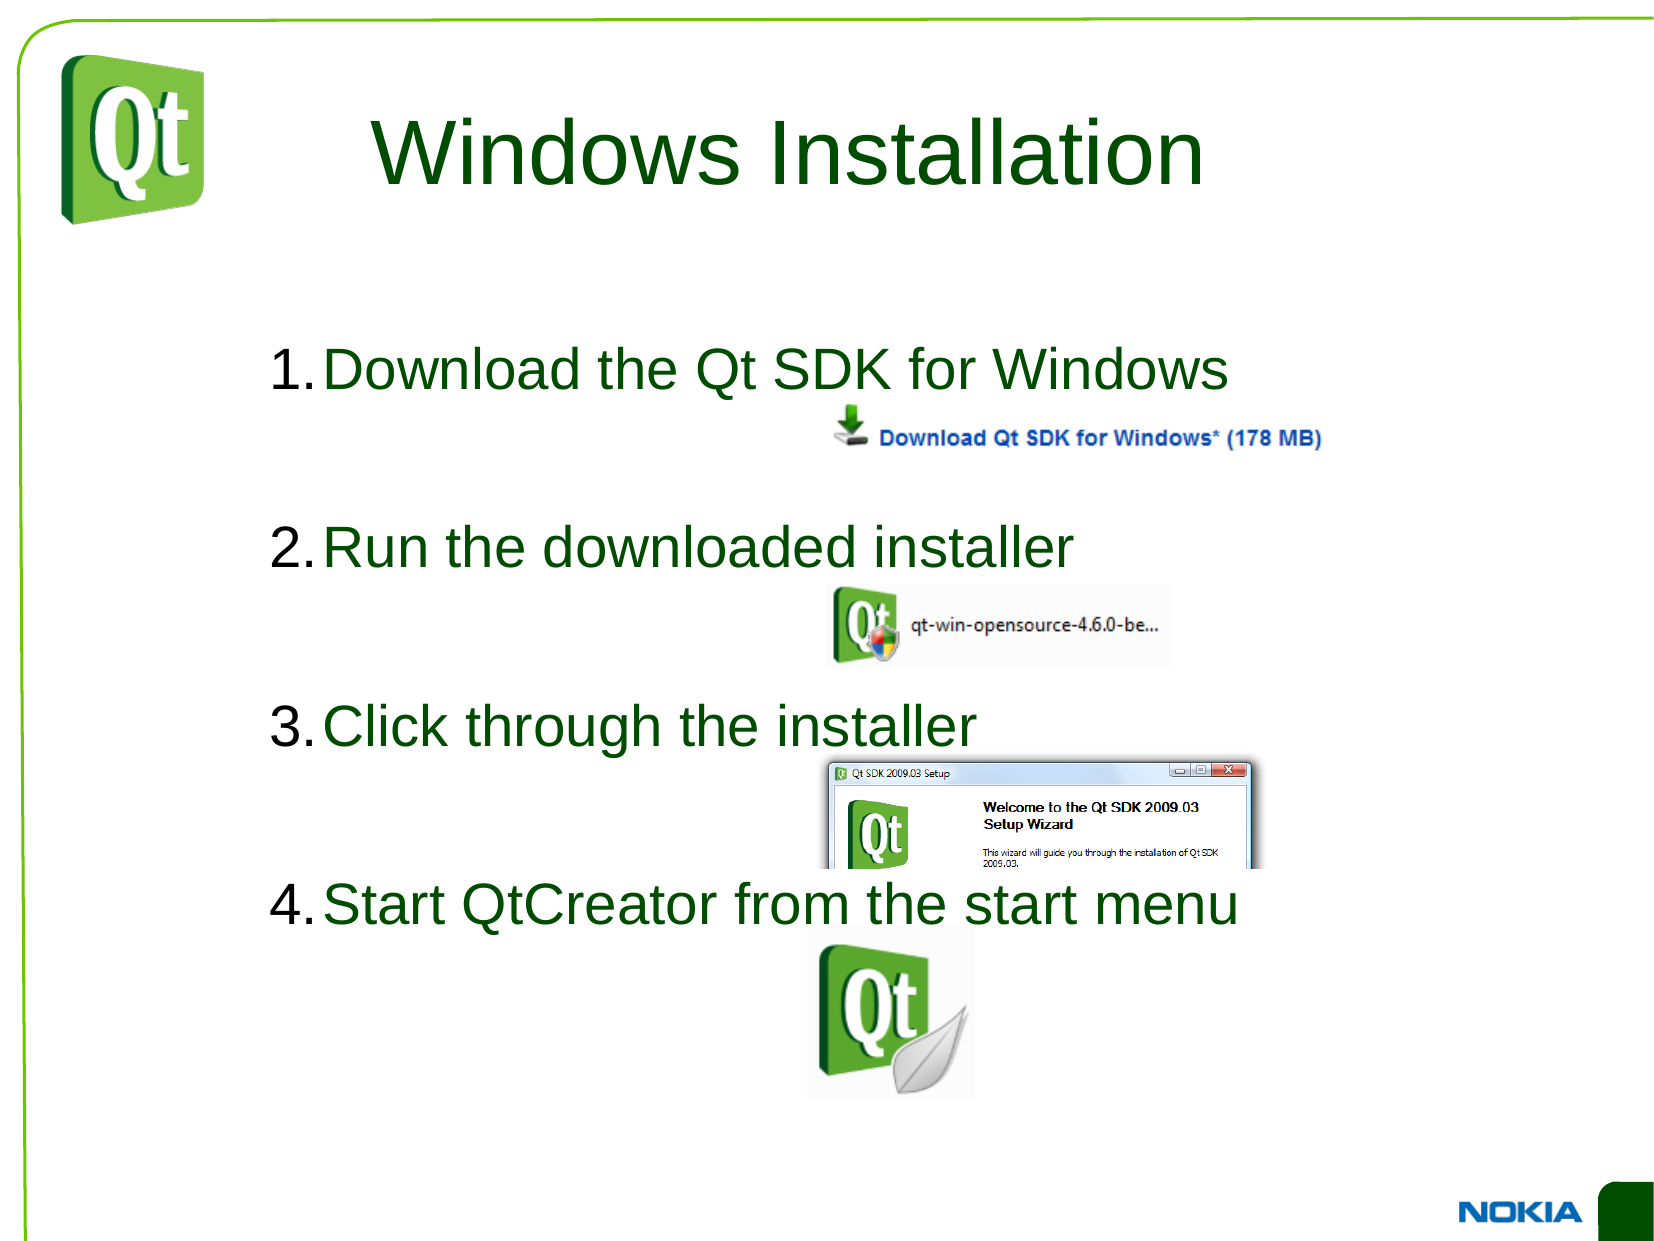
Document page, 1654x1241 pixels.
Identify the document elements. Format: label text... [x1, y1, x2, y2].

picture [1459, 1201, 1583, 1223]
list Download the Qt SDK for Windows Run the downloaded installer Click through the installer Start QtCreator from the start menu [251, 336, 1571, 1100]
picture [815, 749, 1270, 869]
title Windows Installation [251, 49, 1327, 257]
picture [826, 584, 1173, 668]
picture [61, 55, 204, 225]
picture [826, 395, 1333, 462]
picture [807, 926, 975, 1099]
